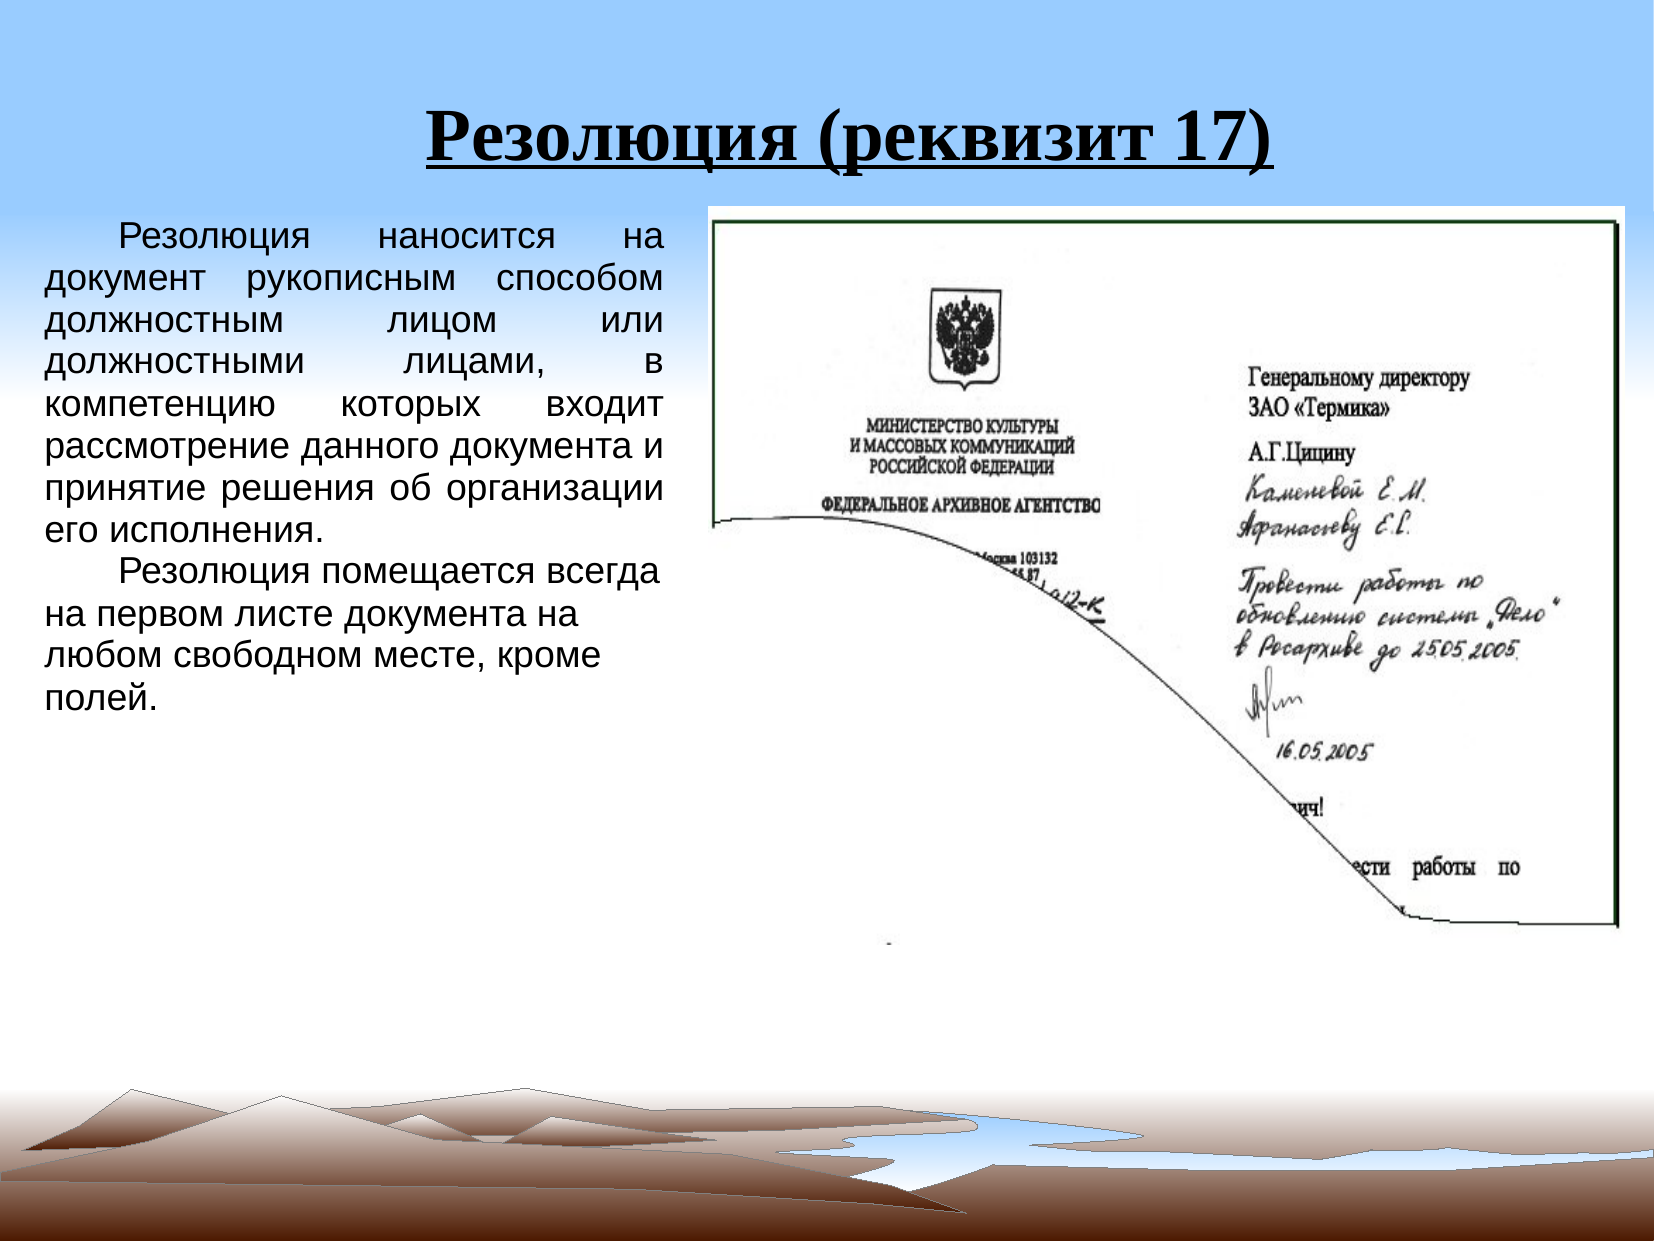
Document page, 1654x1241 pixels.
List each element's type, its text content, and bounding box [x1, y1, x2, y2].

title Резолюция (реквизит 17) [121, 41, 1534, 229]
picture [708, 206, 1625, 945]
text_box Резолюция наносится на документ рукописным способом должностным лицом или должностными лицами, в компетенцию которых входит рассмотрение данного документа и принятие решения об организации его исполнения. Резолюция помещается всегда на первом листе документа на любом свободном месте, кроме полей. [29, 206, 680, 1103]
